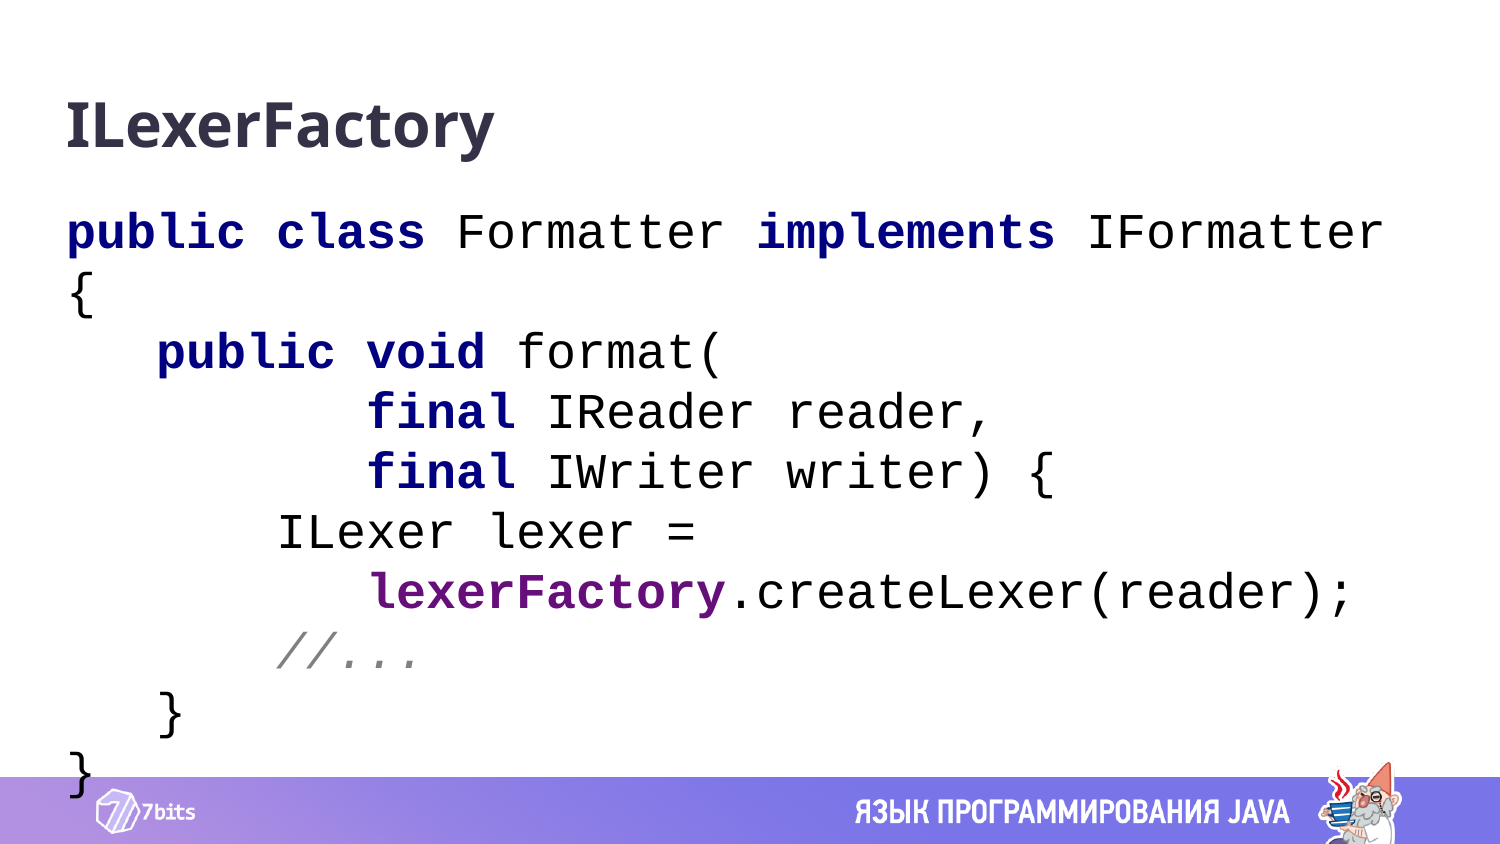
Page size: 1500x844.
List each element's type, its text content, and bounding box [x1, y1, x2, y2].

list public class Formatter implements IFormatter { public void format( final IReader reader, final IWriter writer) { ILexer lexer = lexerFactory.createLexer(reader); //... } } [51, 184, 1449, 745]
picture [0, 717, 1500, 844]
title ILexerFactory [51, 69, 1449, 164]
